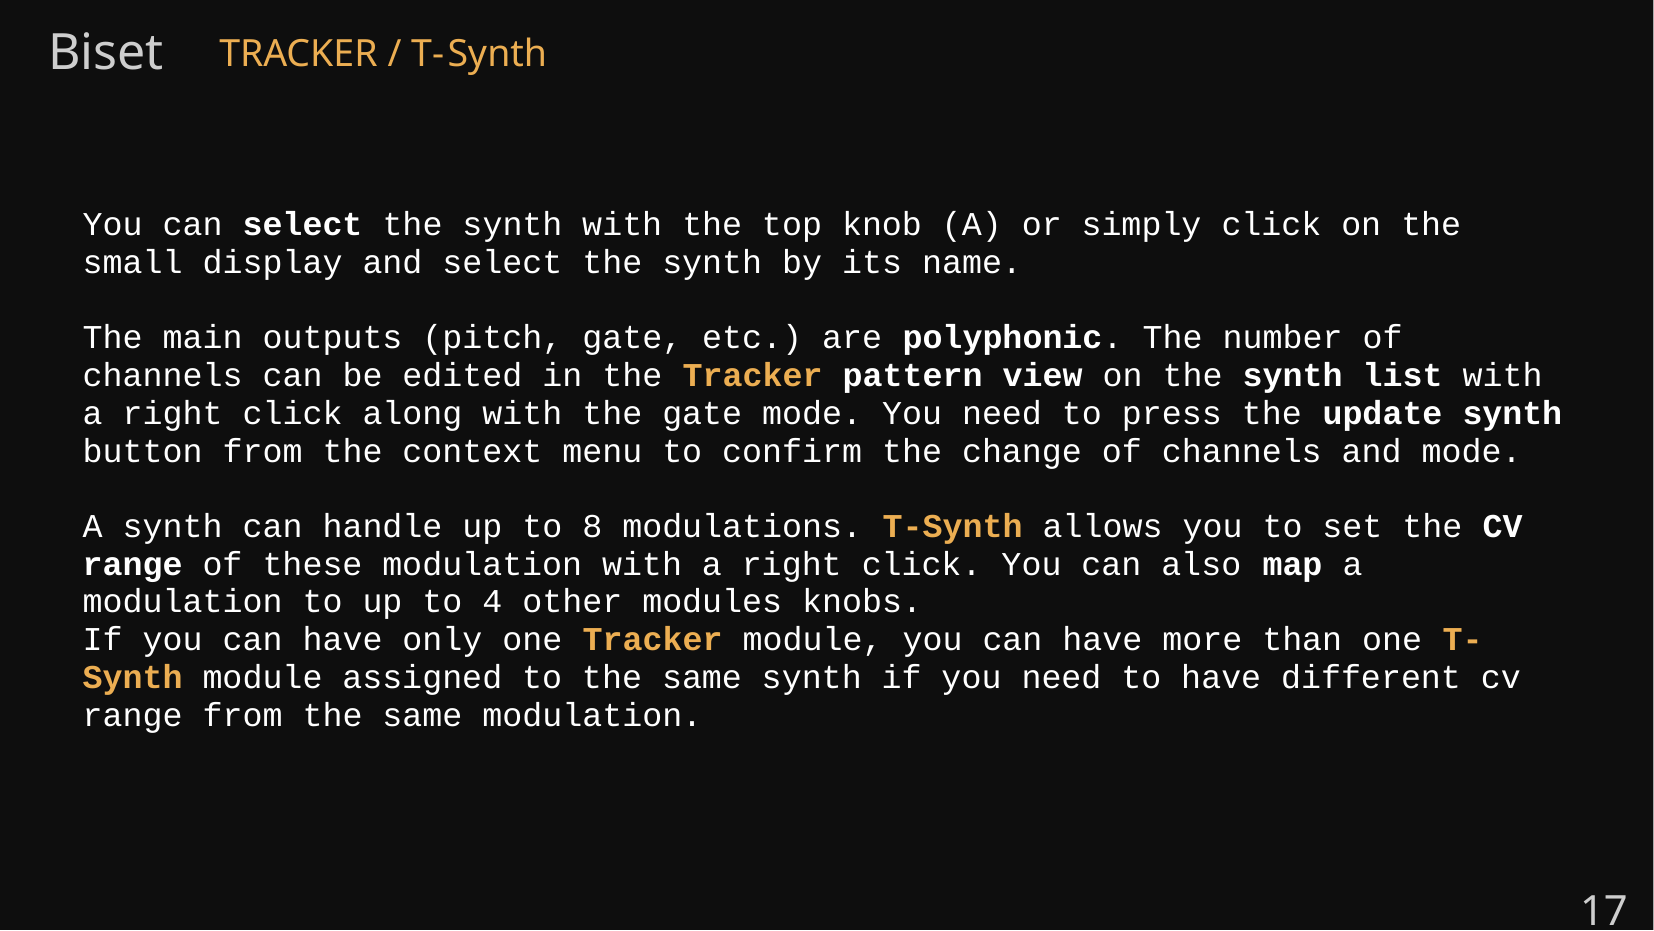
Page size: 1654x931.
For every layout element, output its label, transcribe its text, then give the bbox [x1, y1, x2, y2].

text_box 17 [1565, 873, 1654, 931]
title Biset [5, 23, 207, 77]
text_box TRACKER / T-Synth [204, 19, 680, 216]
list You can select the synth with the top knob (A) or simply click on the small display and select the synth by its name. The main outputs (pitch, gate, etc.) are polyphonic. The number of channels can be edited in the Tracker pattern view on the synth list with a right click along with the gate mode. You need to press the update synth button from the context menu to confirm the change of channels and mode. A synth can handle up to 8 modulations. T-Synth allows you to set the CV range of these modulation with a right click. You can also map a modulation to up to 4 other modules knobs. If you can have only one Tracker module, you can have more than one T-Synth module assigned to the same synth if you need to have different cv range from the same modulation. [82, 207, 1571, 758]
